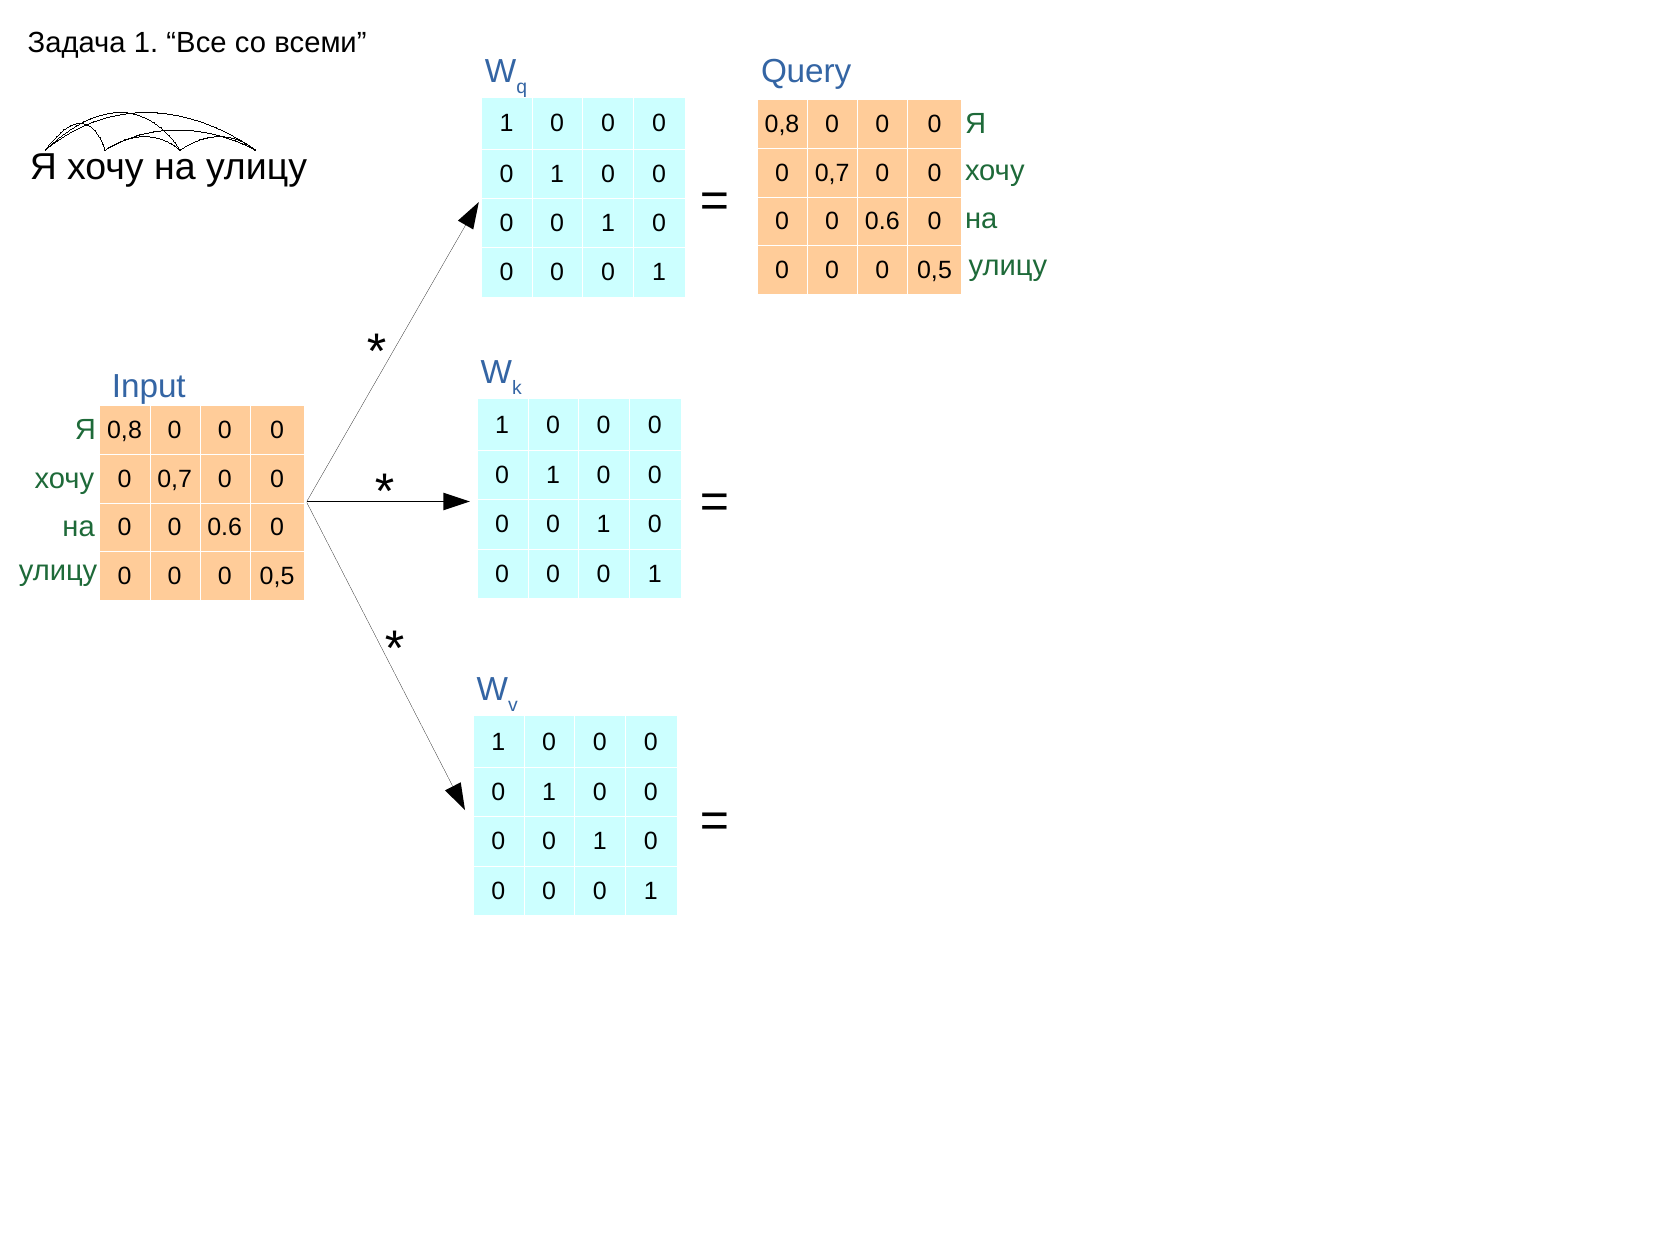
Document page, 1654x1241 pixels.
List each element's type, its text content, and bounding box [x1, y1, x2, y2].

table_header 0 [529, 399, 578, 450]
table_header 0 [908, 100, 950, 148]
text_box хочу [950, 146, 1066, 195]
table_header 0,8 [758, 100, 807, 148]
table_header 0 [634, 98, 685, 149]
text_box * [352, 316, 397, 387]
table_cell 0 [858, 149, 907, 197]
table_header 0 [151, 406, 200, 454]
table_cell 0 [626, 817, 677, 866]
table_cell 0 [100, 552, 150, 600]
table_cell 0 [100, 455, 150, 503]
table_header 0 [575, 716, 625, 767]
table_cell 0 [525, 817, 574, 866]
text_box Я [950, 99, 998, 146]
table_cell 1 [626, 867, 677, 915]
table_cell 0 [533, 199, 582, 247]
table_cell 0 [533, 248, 582, 297]
table_header 1 [482, 98, 532, 149]
table_cell 0 [575, 867, 625, 915]
text_box = [685, 165, 737, 236]
table_header 0,8 [100, 406, 150, 454]
text_box Wq [470, 45, 569, 106]
table_cell 0 [482, 150, 532, 198]
table_header 0 [533, 98, 582, 149]
table_cell 0 [151, 504, 200, 551]
table_cell 1 [579, 500, 629, 549]
text_box Я хочу на улицу [15, 138, 323, 196]
table_cell 0 [201, 552, 250, 600]
table_header 0 [858, 100, 907, 148]
table_cell 0 [758, 246, 807, 294]
table_header 0 [251, 406, 304, 454]
table_cell 0,7 [151, 455, 200, 503]
text_box Query [746, 45, 867, 100]
table_cell 0 [808, 246, 857, 294]
table_cell 1 [634, 248, 685, 297]
table_cell 0 [478, 550, 528, 598]
table_cell 1 [533, 150, 582, 198]
table_header 0 [583, 98, 633, 149]
table_cell 0 [251, 504, 304, 551]
text_box на [950, 194, 1038, 243]
table_header 0 [201, 406, 250, 454]
table_cell 0.6 [201, 504, 250, 551]
table_cell 0 [478, 451, 528, 499]
table_cell 0 [758, 149, 807, 197]
table_cell 0 [201, 455, 250, 503]
table_cell 1 [529, 451, 578, 499]
table_cell 0,5 [908, 246, 961, 294]
table_cell 1 [525, 768, 574, 816]
text_box Wk [465, 346, 565, 407]
table_cell 0.6 [858, 198, 907, 245]
table_cell 0 [758, 198, 807, 245]
table_cell 1 [583, 199, 633, 247]
table_cell 0 [583, 150, 633, 198]
table_cell 0 [634, 150, 685, 198]
table_cell 0 [474, 867, 524, 915]
table_cell 1 [630, 550, 681, 598]
text_box Я [60, 405, 99, 454]
table_cell 0 [630, 451, 681, 499]
table_cell 0 [808, 198, 857, 245]
table_header 0 [626, 716, 677, 767]
text_box улицу [953, 241, 1089, 290]
table_cell 1 [575, 817, 625, 866]
text_box = [685, 784, 737, 856]
text_box = [685, 466, 737, 537]
table_cell 0 [474, 817, 524, 866]
table_cell 0,5 [251, 552, 304, 600]
text_box Input [97, 360, 211, 412]
table_header 0 [579, 399, 629, 450]
table_cell 0,7 [808, 149, 857, 197]
table_cell 0 [482, 248, 532, 297]
table_cell 0 [908, 198, 953, 245]
table_cell 0 [478, 500, 528, 549]
text_box * [360, 456, 405, 541]
table_cell 0 [100, 504, 150, 551]
text_box хочу [19, 454, 99, 503]
table_header 0 [808, 100, 857, 148]
text_box * [369, 613, 415, 684]
table_cell 0 [908, 149, 950, 197]
table_cell 0 [474, 768, 524, 816]
text_box улицу [3, 546, 99, 595]
table_cell 0 [579, 550, 629, 598]
text_box на [47, 502, 99, 546]
table_cell 0 [575, 768, 625, 816]
text_box Задача 1. “Все со всеми” [12, 18, 451, 66]
table_header 1 [478, 399, 528, 450]
text_box Wv [461, 663, 561, 724]
table_cell 0 [626, 768, 677, 816]
table_cell 0 [634, 199, 685, 247]
table_cell 0 [482, 199, 532, 247]
table_cell 0 [579, 451, 629, 499]
table_cell 0 [529, 550, 578, 598]
table_header 0 [525, 716, 574, 767]
table_cell 0 [583, 248, 633, 297]
table_cell 0 [525, 867, 574, 915]
table_cell 0 [858, 246, 907, 294]
table_cell 0 [630, 500, 681, 549]
table_header 0 [630, 399, 681, 450]
table_cell 0 [151, 552, 200, 600]
table_cell 0 [529, 500, 578, 549]
table_header 1 [474, 716, 524, 767]
table_cell 0 [251, 455, 304, 503]
